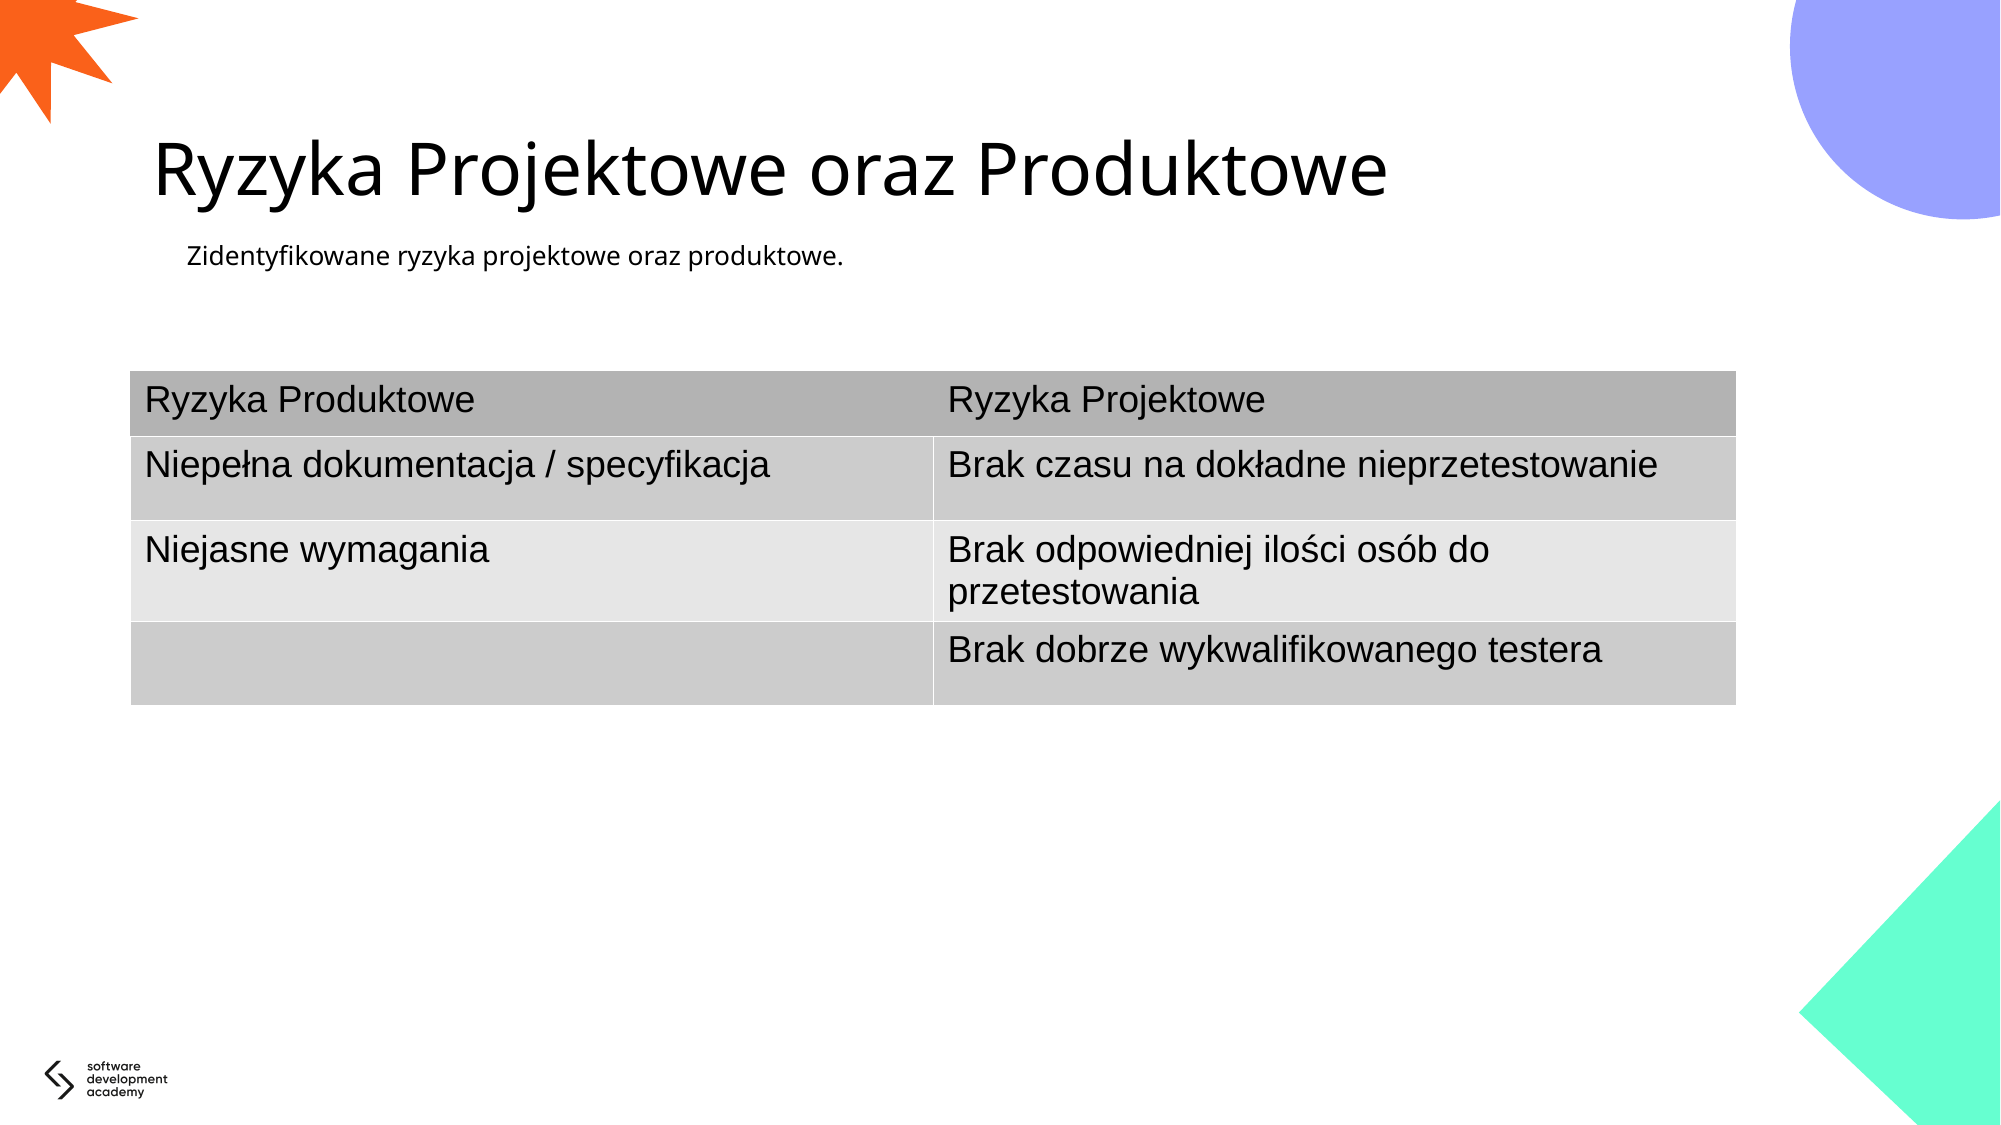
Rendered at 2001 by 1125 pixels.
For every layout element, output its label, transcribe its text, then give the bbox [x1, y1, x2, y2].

table_cell Brak czasu na dokładne nieprzetestowanie [934, 437, 1736, 520]
picture [19, 1035, 193, 1125]
title Ryzyka Projektowe oraz Produktowe [137, 59, 1771, 278]
table_cell Niepełna dokumentacja / specyfikacja [131, 437, 933, 520]
list Zidentyfikowane ryzyka projektowe oraz produktowe. [148, 232, 1782, 280]
table_header Ryzyka Produktowe [130, 371, 933, 436]
table_cell Brak dobrze wykwalifikowanego testera [934, 622, 1736, 705]
table_header Ryzyka Projektowe [933, 371, 1736, 436]
table_cell Niejasne wymagania [131, 521, 933, 621]
table_cell [131, 622, 933, 705]
table_cell Brak odpowiedniej ilości osób do przetestowania [934, 521, 1736, 621]
